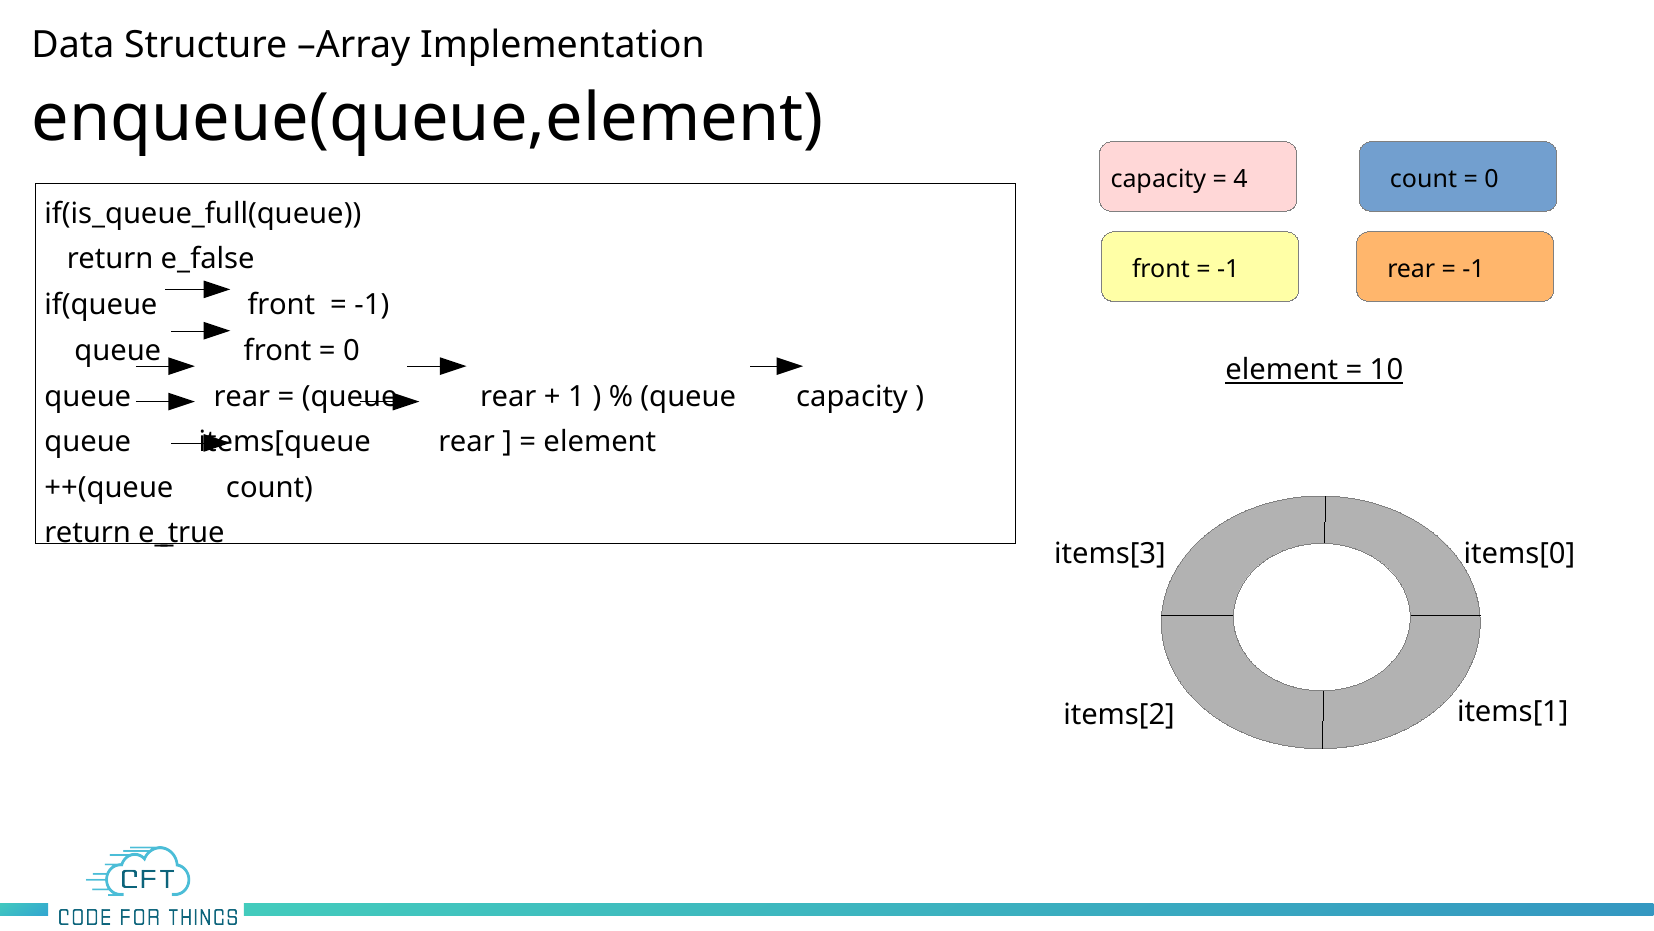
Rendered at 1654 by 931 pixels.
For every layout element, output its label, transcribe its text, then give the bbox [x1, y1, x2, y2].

text_box [1359, 141, 1557, 153]
text_box items[2] [1048, 685, 1208, 735]
text_box front = -1 [1091, 243, 1314, 296]
text_box [1361, 206, 1555, 212]
text_box [1358, 296, 1552, 302]
text_box items[0] [1448, 524, 1609, 574]
text_box items[3] [1039, 524, 1208, 574]
text_box count = 0 [1349, 153, 1571, 206]
text_box [35, 520, 1016, 544]
text_box [1103, 296, 1297, 302]
text_box [1356, 231, 1554, 243]
text_box capacity = 4 [1089, 153, 1312, 206]
text_box [1101, 231, 1299, 243]
picture [59, 846, 237, 925]
text_box if(is_queue_full(queue)) return e_false if(queue front = -1) queue front = 0 queue rear = (queue rear + 1 ) % (queue capacity ) queue items[queue rear ] = element ++(queue count) return e_true [29, 184, 1046, 520]
text_box [1161, 496, 1481, 749]
text_box items[1] [1442, 682, 1609, 732]
text_box element = 10 [1210, 340, 1442, 390]
title Data Structure –Array Implementation enqueue(queue,element) [31, 12, 1535, 166]
text_box [1099, 141, 1297, 153]
text_box rear = -1 [1346, 243, 1569, 296]
text_box [1101, 206, 1295, 212]
